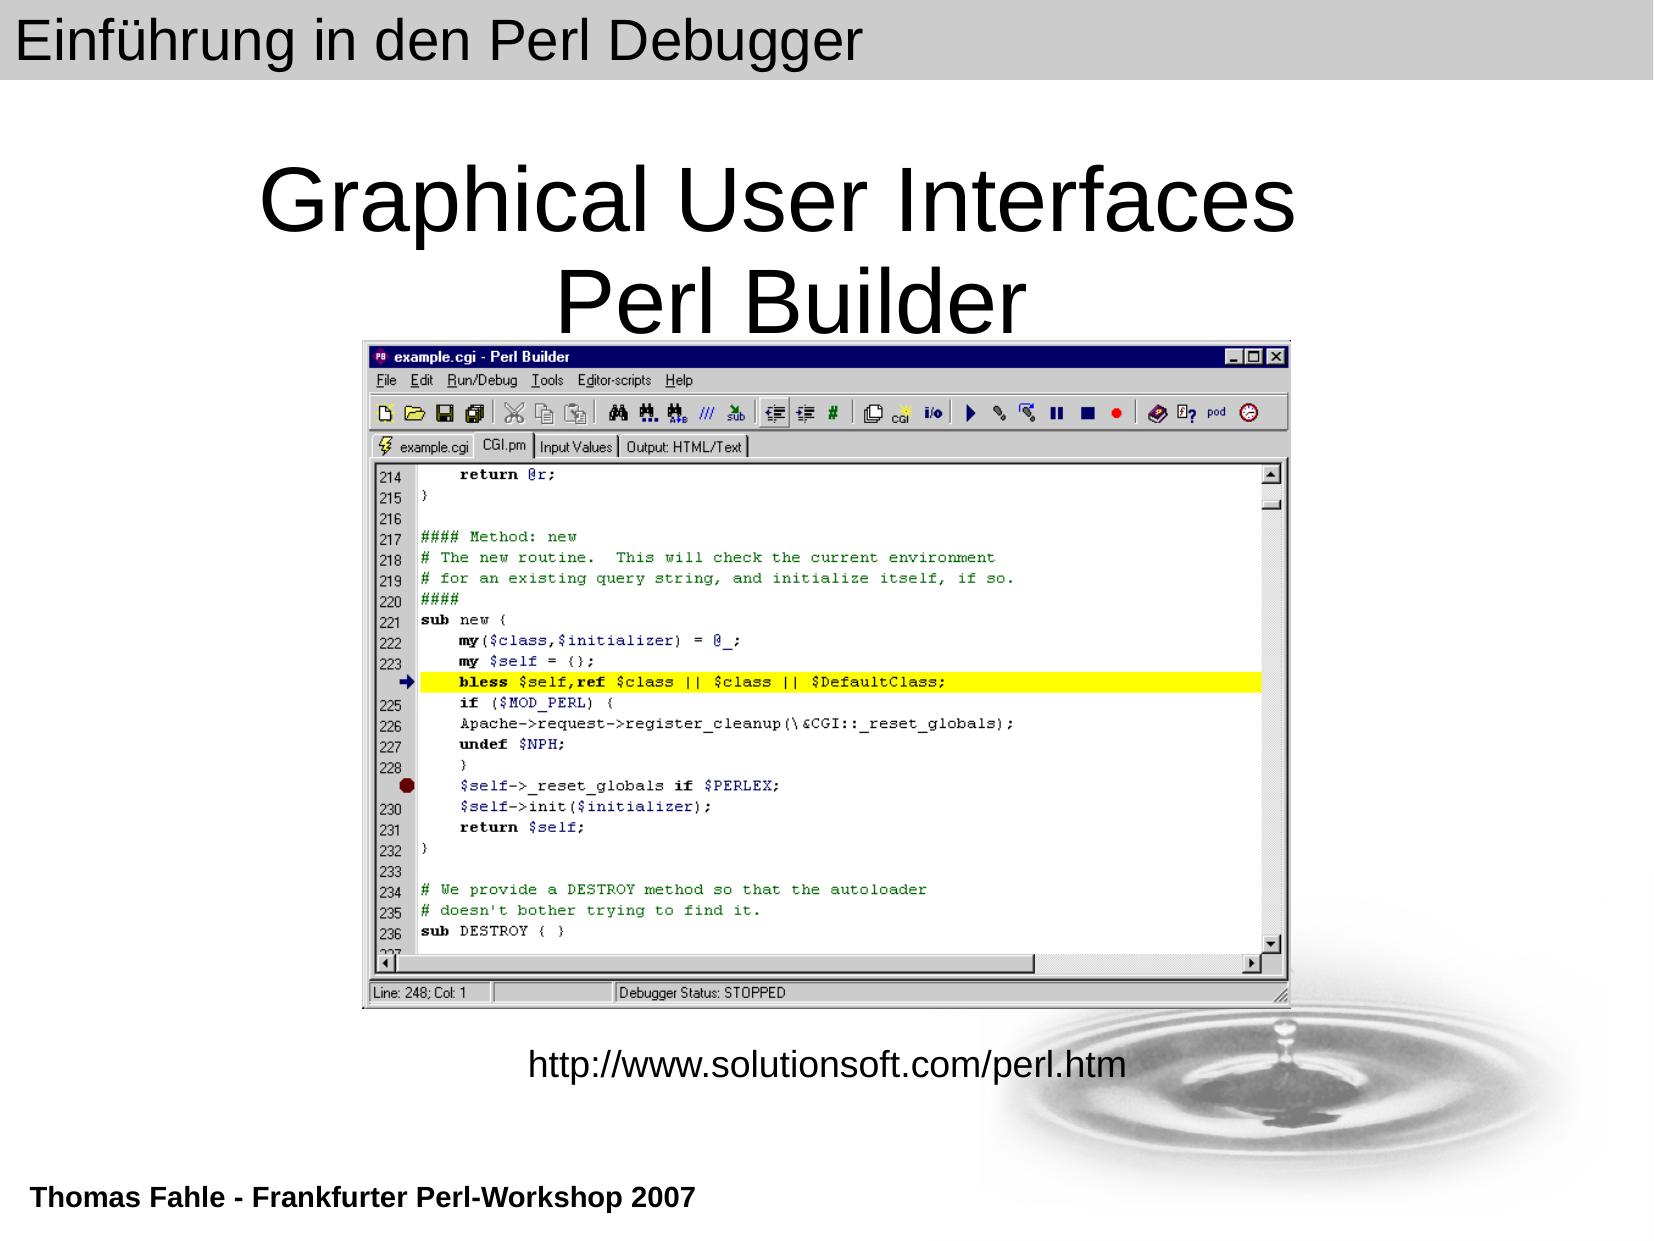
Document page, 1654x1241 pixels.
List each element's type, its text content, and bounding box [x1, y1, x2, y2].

title Graphical User Interfaces Perl Builder [47, 148, 1536, 354]
text_box http://www.solutionsoft.com/perl.htm [513, 1035, 1141, 1093]
picture [0, 80, 1654, 1241]
